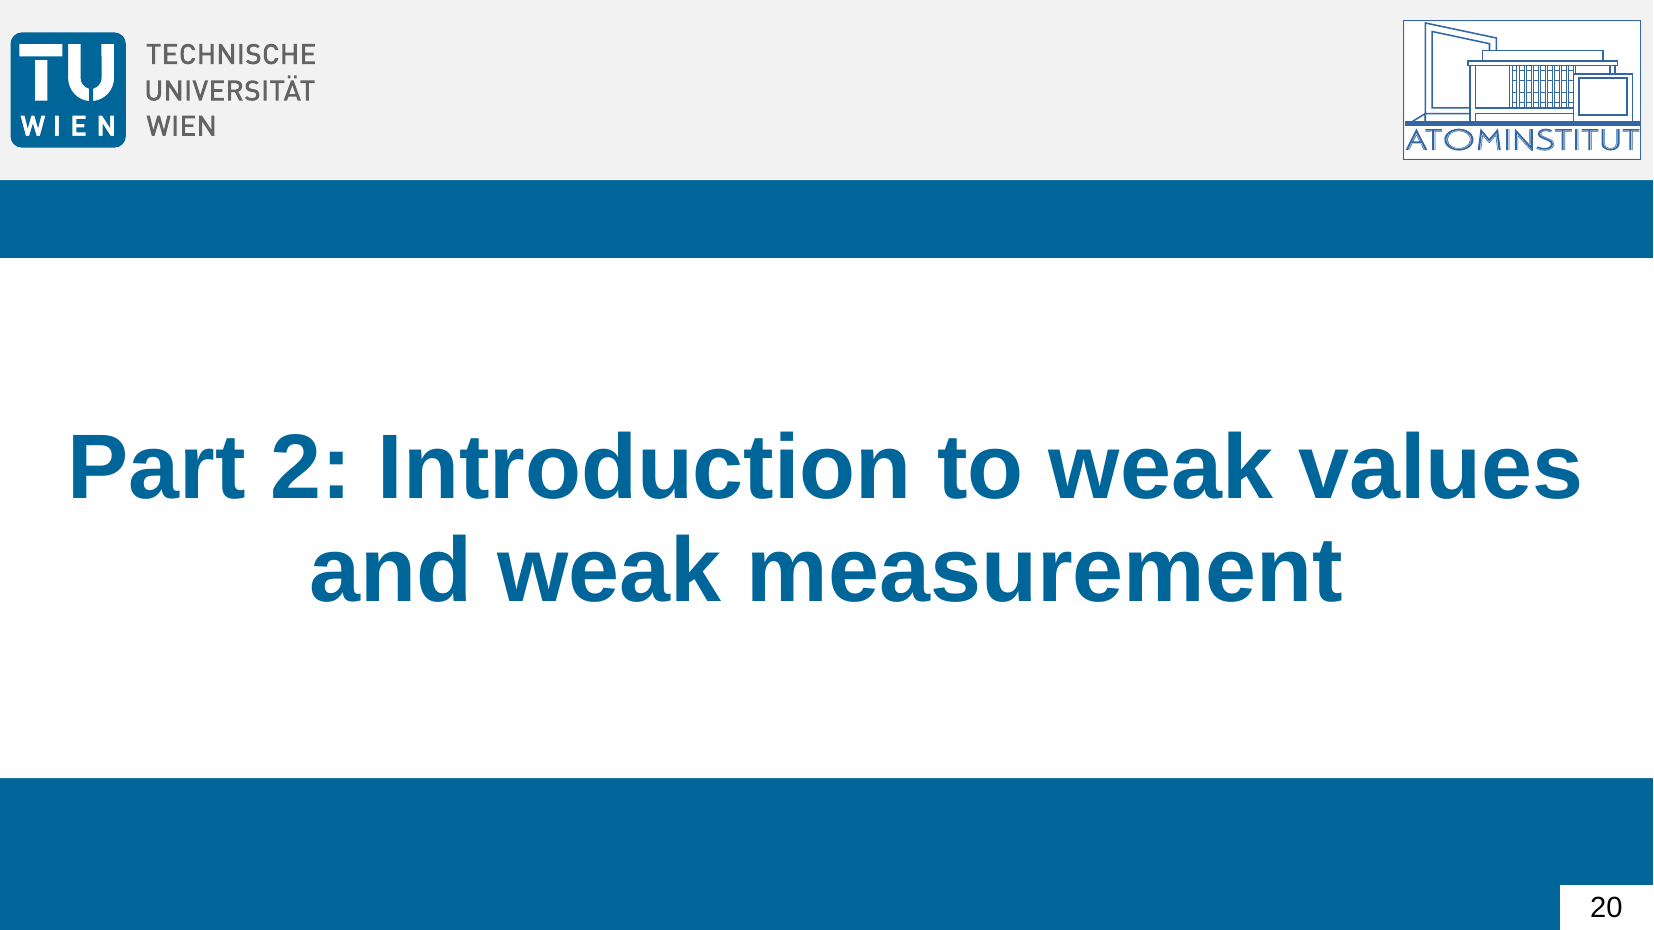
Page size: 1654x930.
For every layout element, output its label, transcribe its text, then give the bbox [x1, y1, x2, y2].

title Part 2: Introduction to weak values and weak measurement [0, 258, 1653, 779]
